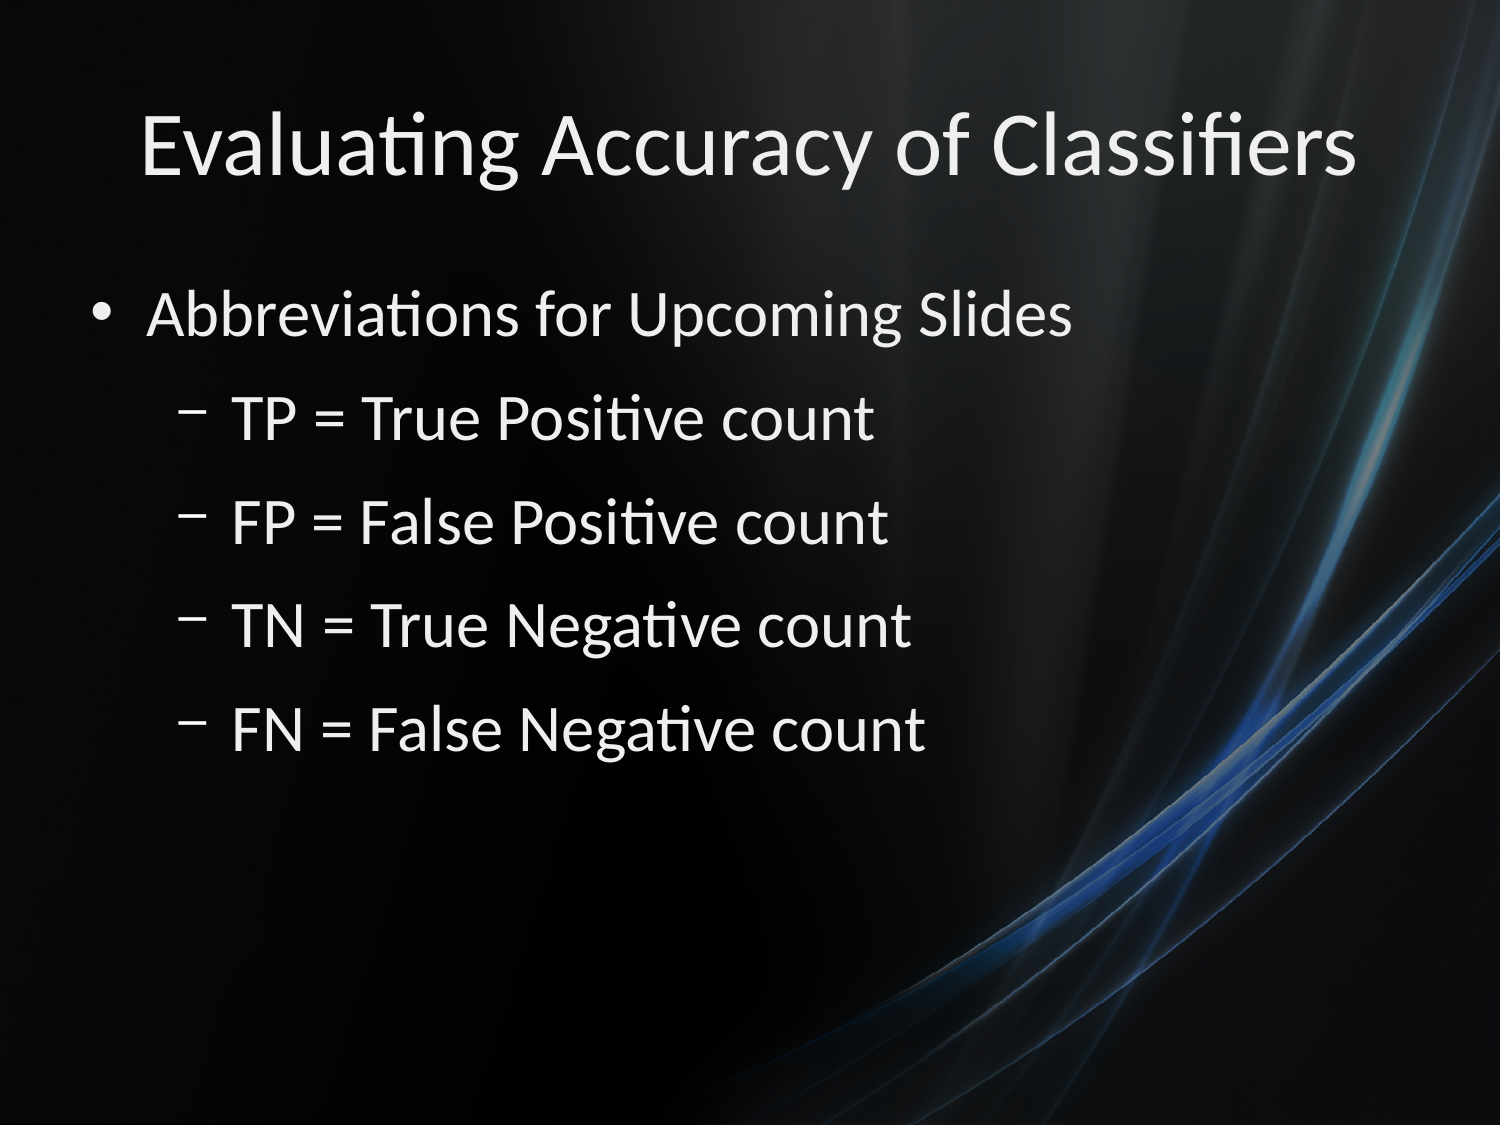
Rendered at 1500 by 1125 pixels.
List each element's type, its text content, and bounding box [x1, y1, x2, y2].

title Evaluating Accuracy of Classifiers [75, 45, 1425, 233]
picture [0, 0, 1500, 1125]
list Abbreviations for Upcoming Slides TP = True Positive count FP = False Positive count TN = True Negative count FN = False Negative count [75, 262, 1425, 1005]
